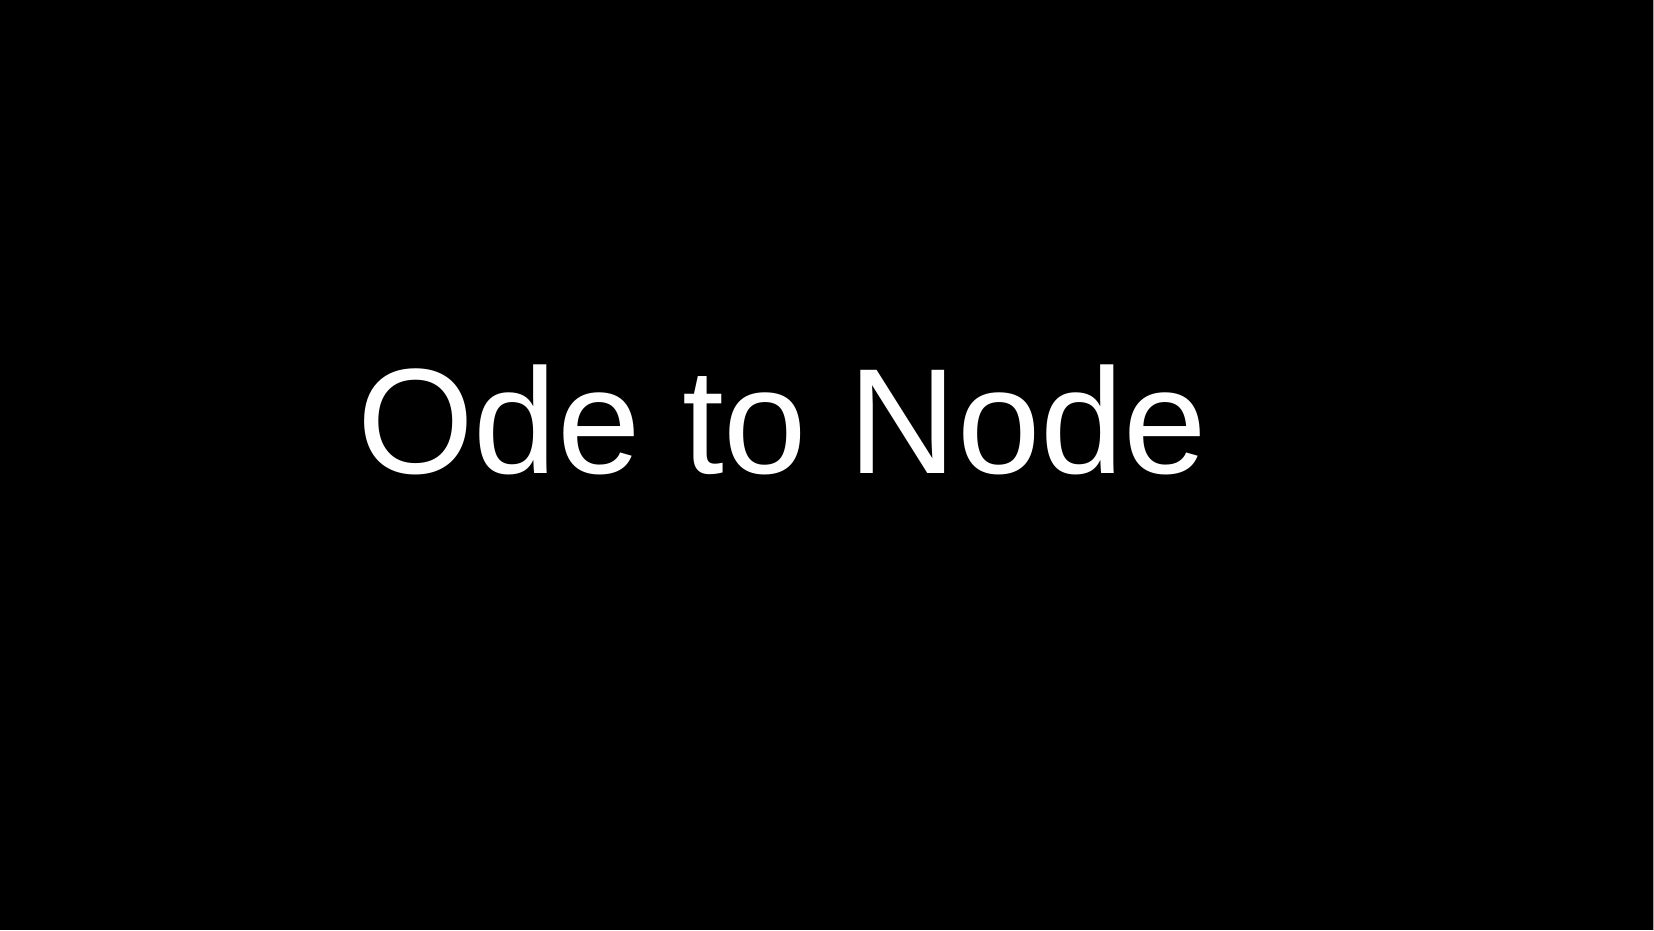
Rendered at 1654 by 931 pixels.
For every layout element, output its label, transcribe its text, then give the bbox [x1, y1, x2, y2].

text_box Ode to Node [342, 330, 1338, 514]
